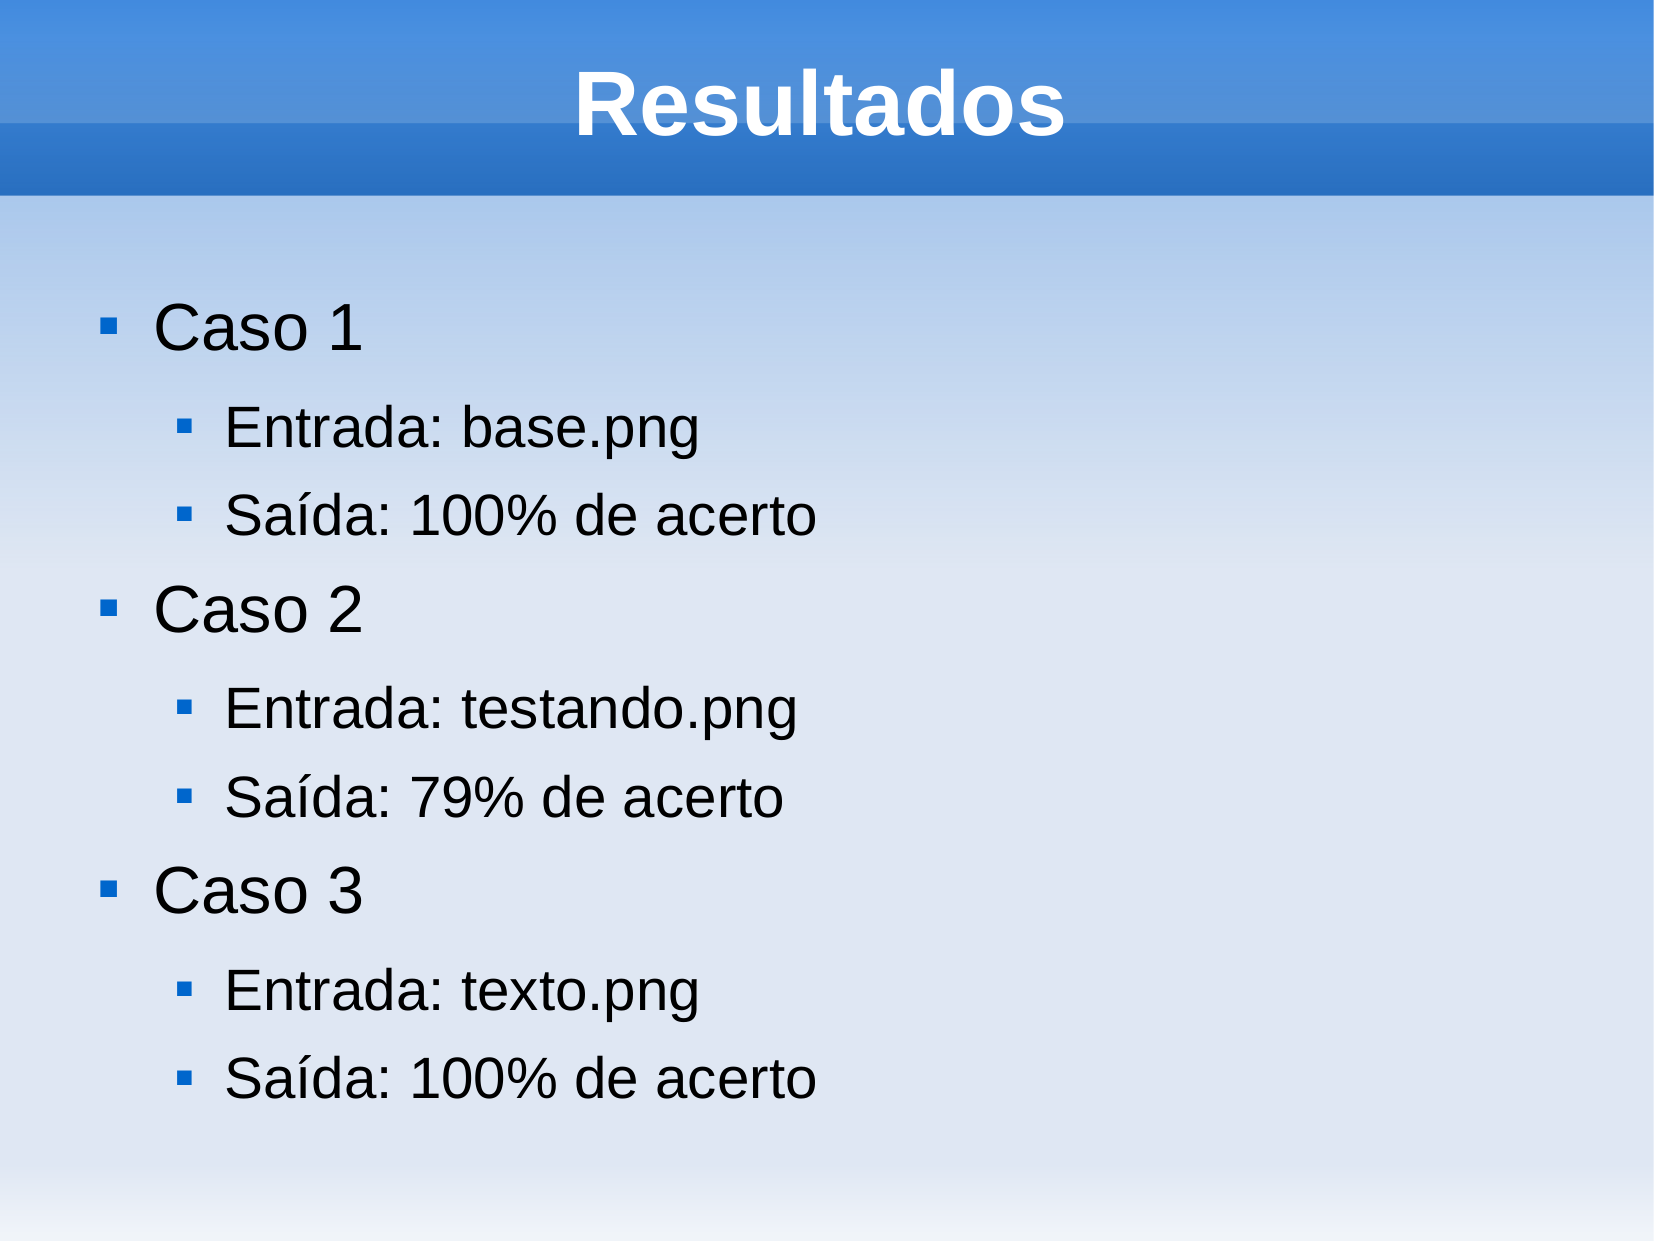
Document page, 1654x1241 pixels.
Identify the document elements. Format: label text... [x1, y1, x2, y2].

list Caso 1 Entrada: base.png Saída: 100% de acerto Caso 2 Entrada: testando.png Saída: 79% de acerto Caso 3 Entrada: texto.png Saída: 100% de acerto [82, 290, 1571, 1112]
picture [0, 0, 1654, 1241]
title Resultados [76, 7, 1565, 200]
